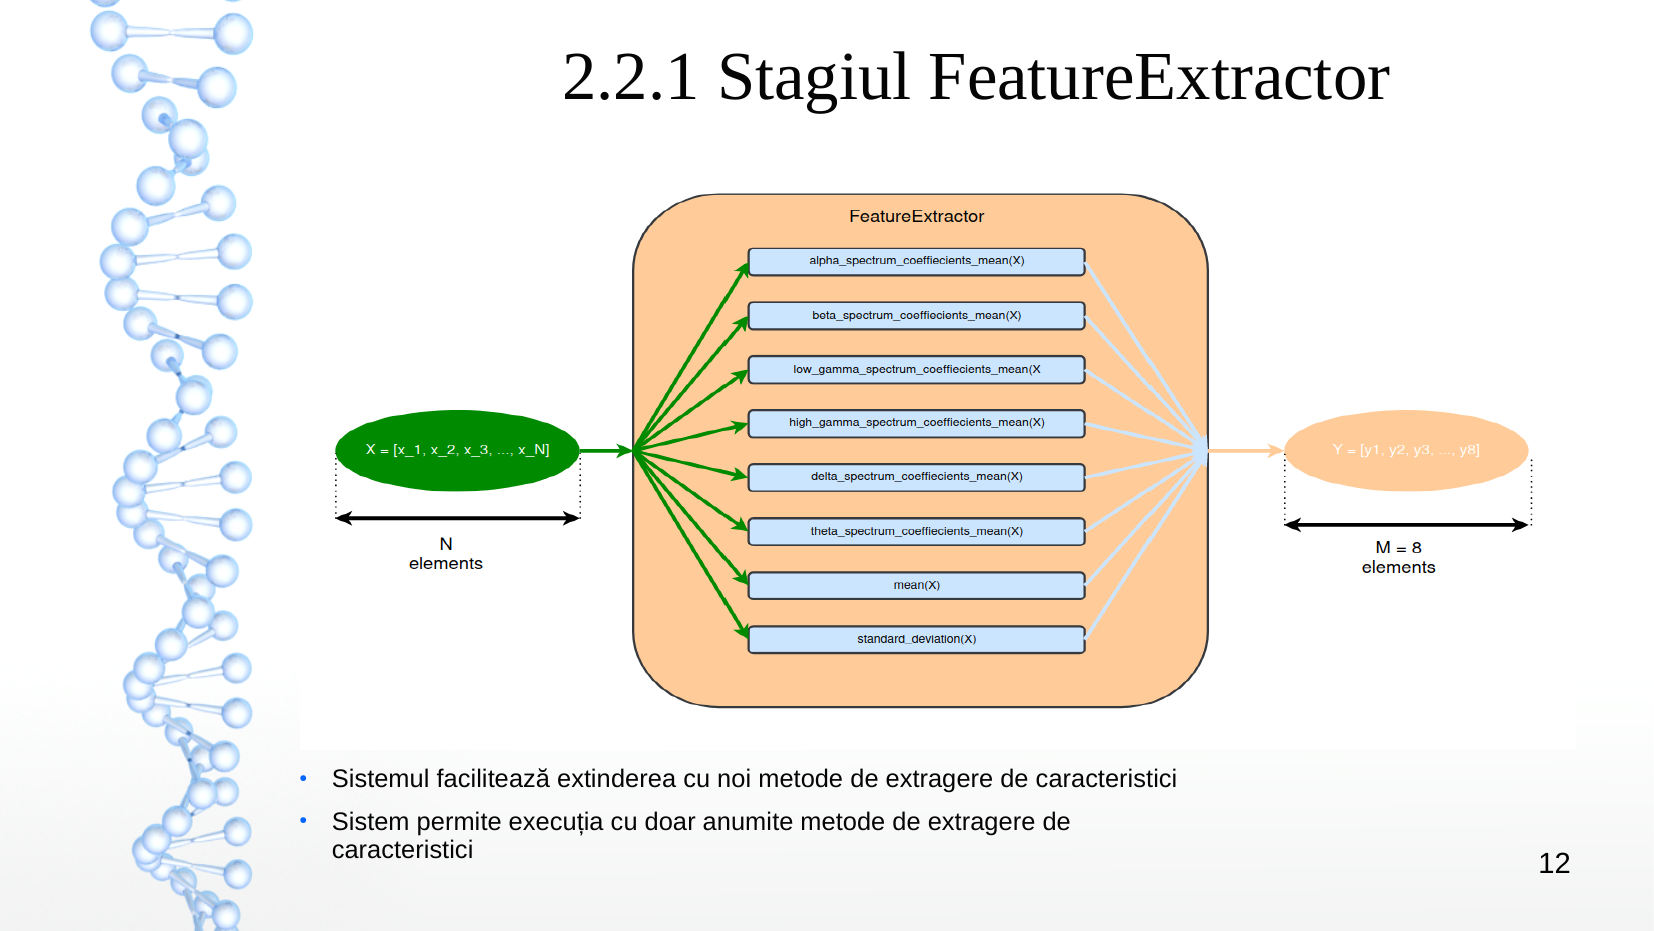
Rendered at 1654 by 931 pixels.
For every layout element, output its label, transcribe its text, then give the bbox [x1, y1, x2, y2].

list Sistemul facilitează extinderea cu noi metode de extragere de caracteristici Sistem permite execuția cu doar anumite metode de extragere de caracteristici [288, 765, 1186, 871]
picture [0, 0, 1654, 931]
title 2.2.1 Stagiul FeatureExtractor [300, 0, 1654, 154]
